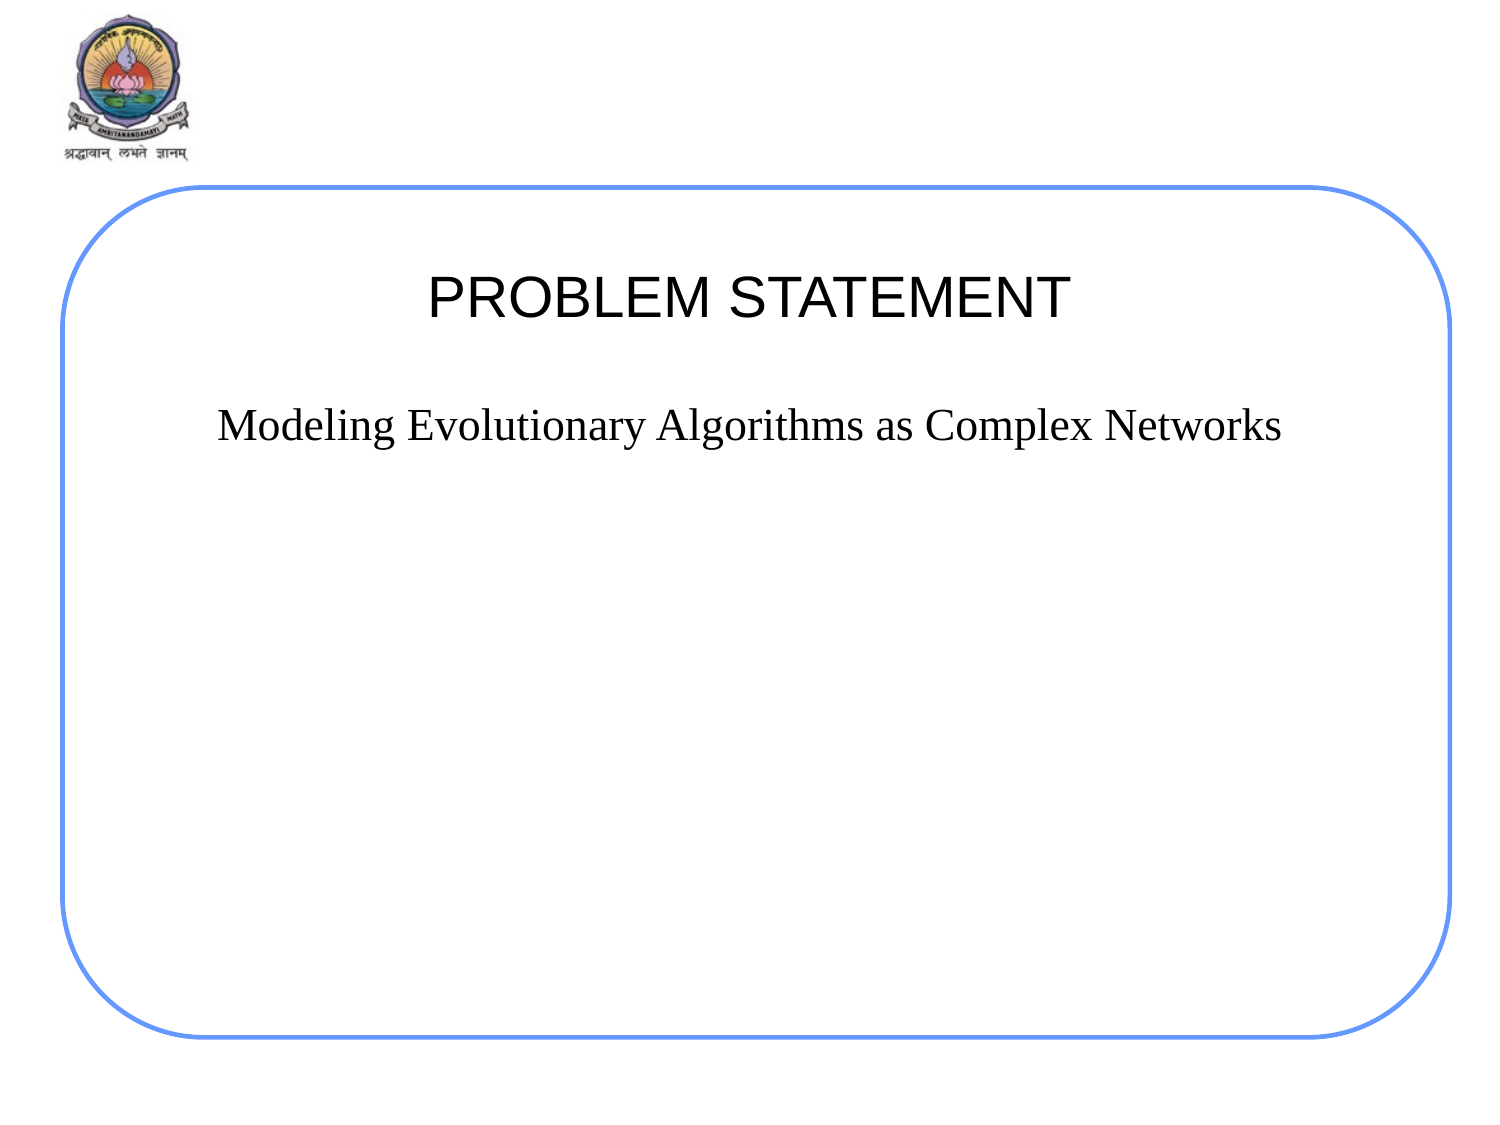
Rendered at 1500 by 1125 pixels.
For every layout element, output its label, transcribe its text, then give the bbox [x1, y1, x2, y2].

text_box Modeling Evolutionary Algorithms as Complex Networks [149, 387, 1350, 1005]
text_box PROBLEM STATEMENT [187, 227, 1313, 361]
picture [62, 12, 193, 163]
